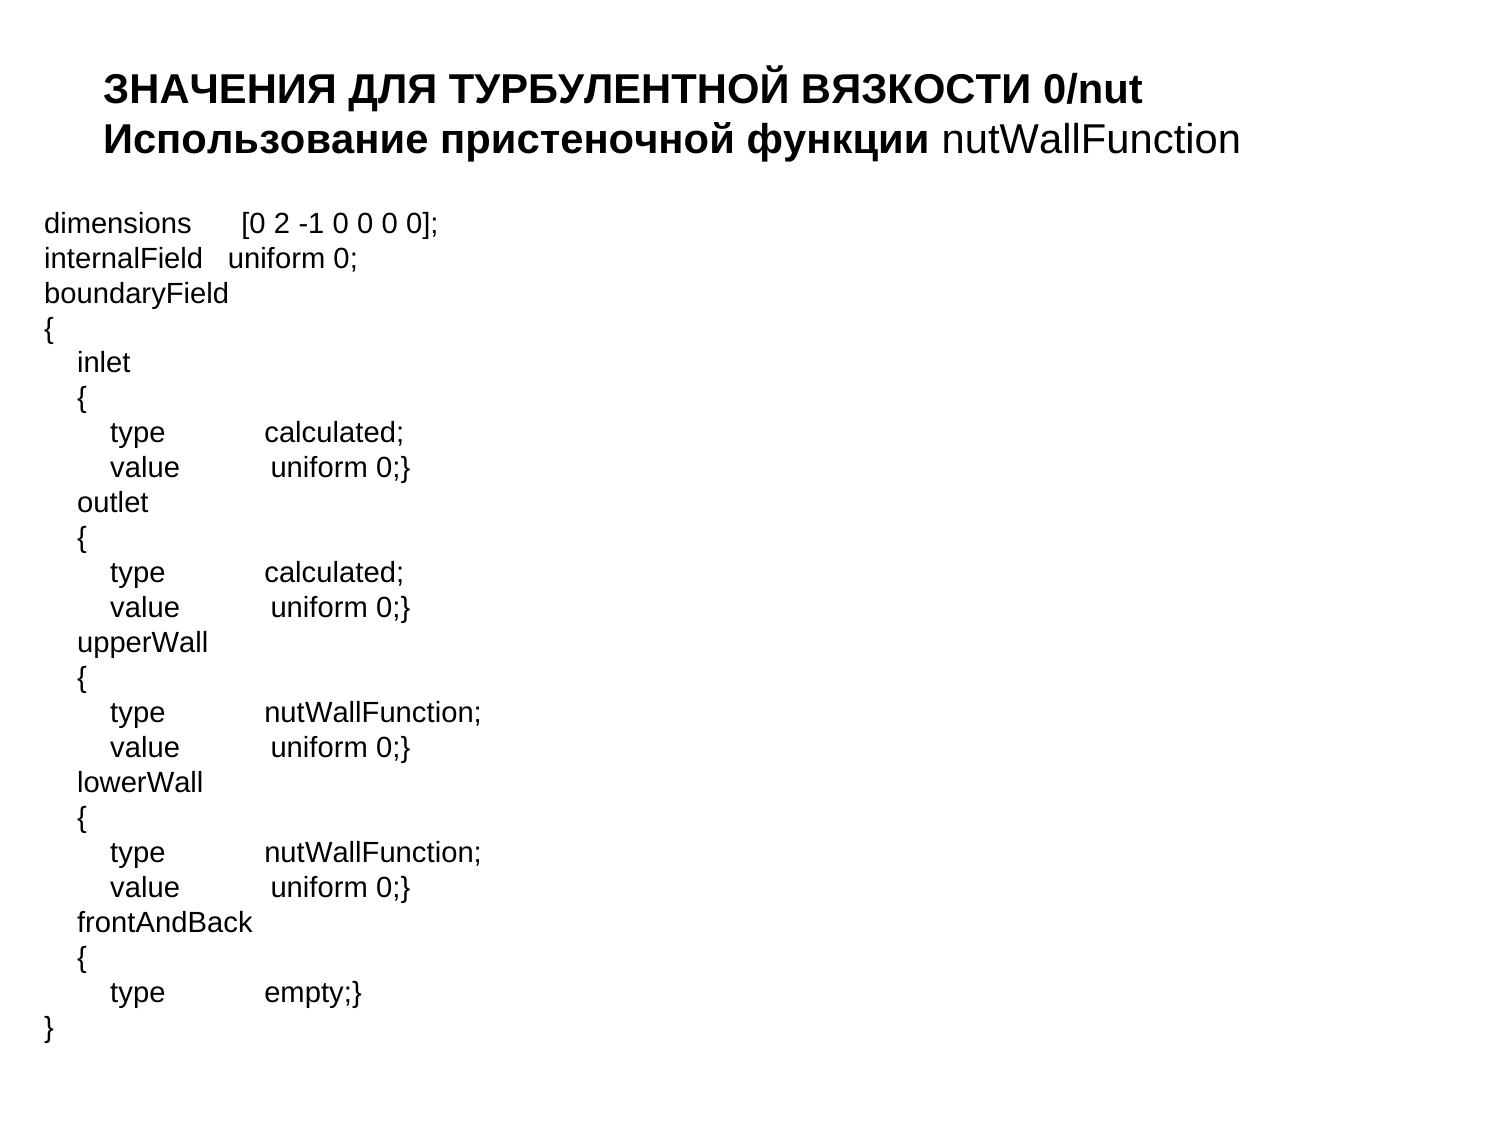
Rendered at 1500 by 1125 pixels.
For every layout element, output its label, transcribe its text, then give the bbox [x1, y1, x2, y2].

text_box dimensions [0 2 -1 0 0 0 0]; internalField uniform 0; boundaryField { inlet { type calculated; value uniform 0;} outlet { type calculated; value uniform 0;} upperWall { type nutWallFunction; value uniform 0;} lowerWall { type nutWallFunction; value uniform 0;} frontAndBack { type empty;} } [29, 196, 1447, 1051]
text_box ЗНАЧЕНИЯ ДЛЯ ТУРБУЛЕНТНОЙ ВЯЗКОСТИ 0/nut Использование пристеночной функции nutWallFunction [88, 54, 1447, 171]
